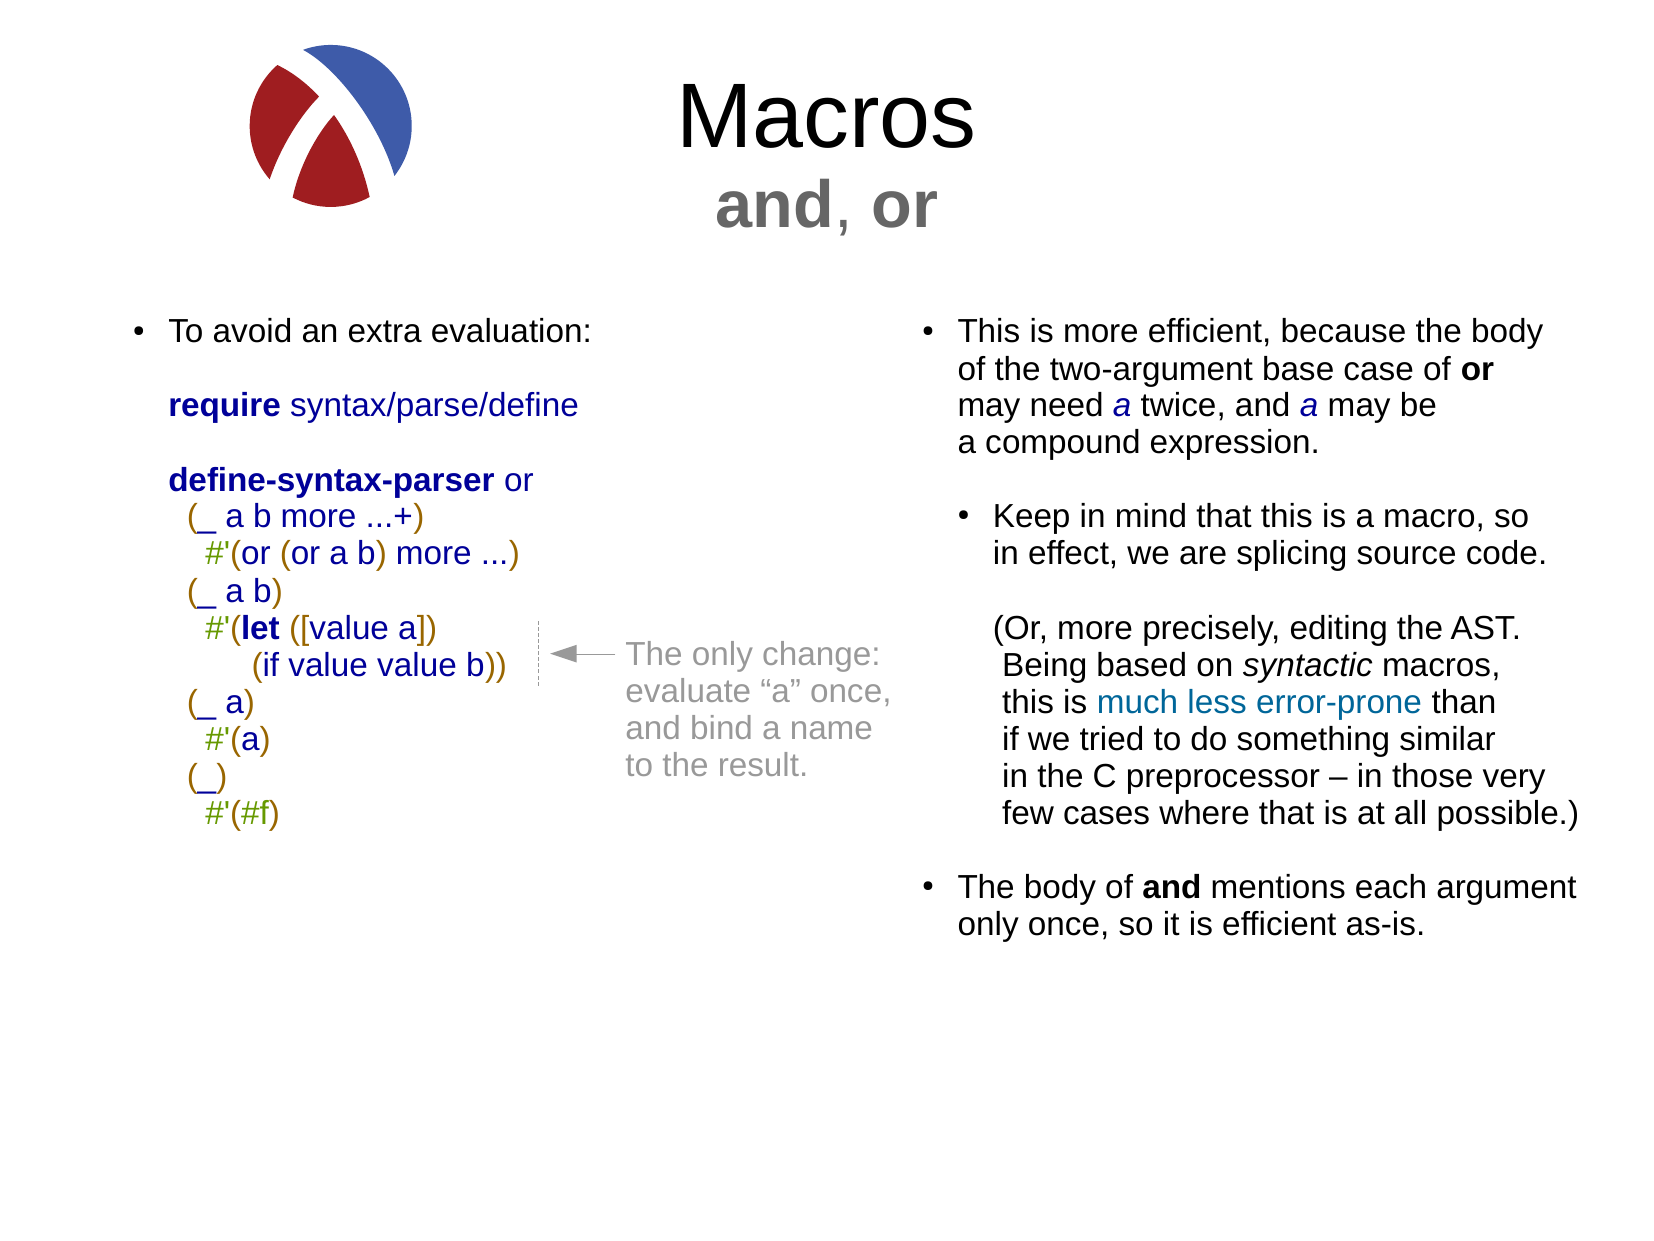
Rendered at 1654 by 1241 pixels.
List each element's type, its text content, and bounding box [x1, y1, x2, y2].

text_box The only change: evaluate “a” once, and bind a name to the result. [610, 628, 871, 793]
picture [248, 43, 413, 208]
text_box To avoid an extra evaluation: require syntax/parse/define define-syntax-parser or (_ a b more ...+) #'(or (or a b) more ...) (_ a b) #'(let ([value a]) (if value value b)) (_ a) #'(a) (_) #'(#f) [82, 305, 820, 846]
text_box This is more efficient, because the body of the two-argument base case of or may need a twice, and a may be a compound expression. Keep in mind that this is a macro, so in effect, we are splicing source code. (Or, more precisely, editing the AST. Being based on syntactic macros, this is much less error-prone than if we tried to do something similar in the C preprocessor – in those very few cases where that is at all possible.) The body of and mentions each argument only once, so it is efficient as-is. [871, 305, 1604, 1176]
title Macros and, or [82, 49, 1571, 257]
